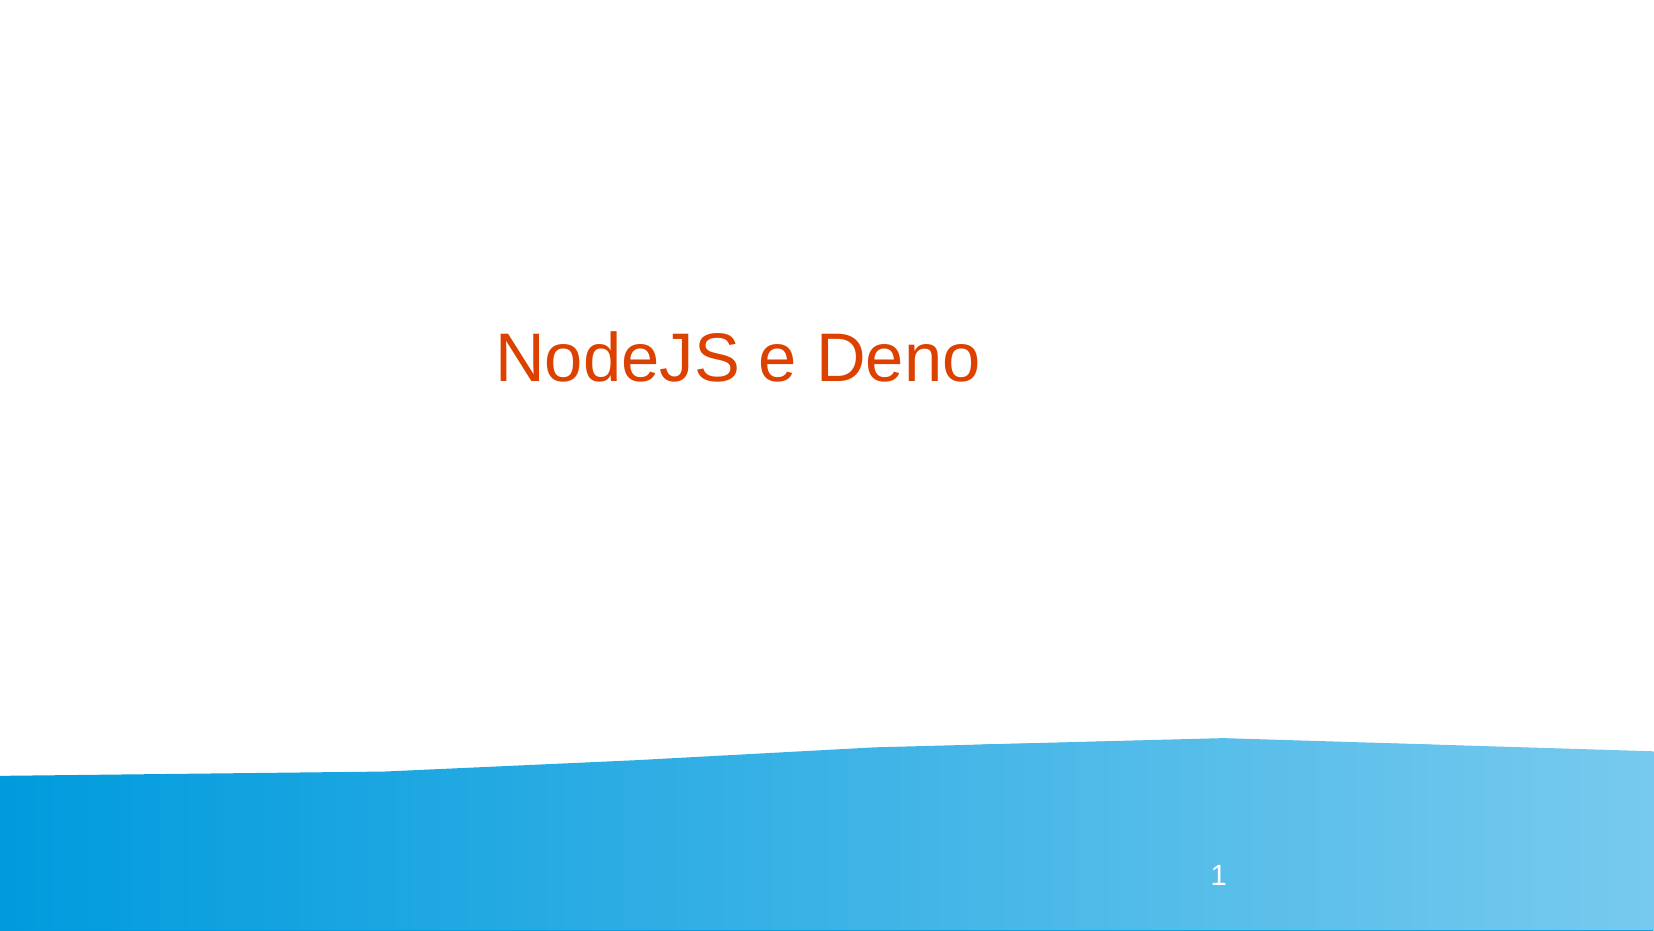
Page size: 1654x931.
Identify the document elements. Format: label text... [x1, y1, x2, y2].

title NodeJS e Deno [0, 312, 1477, 397]
